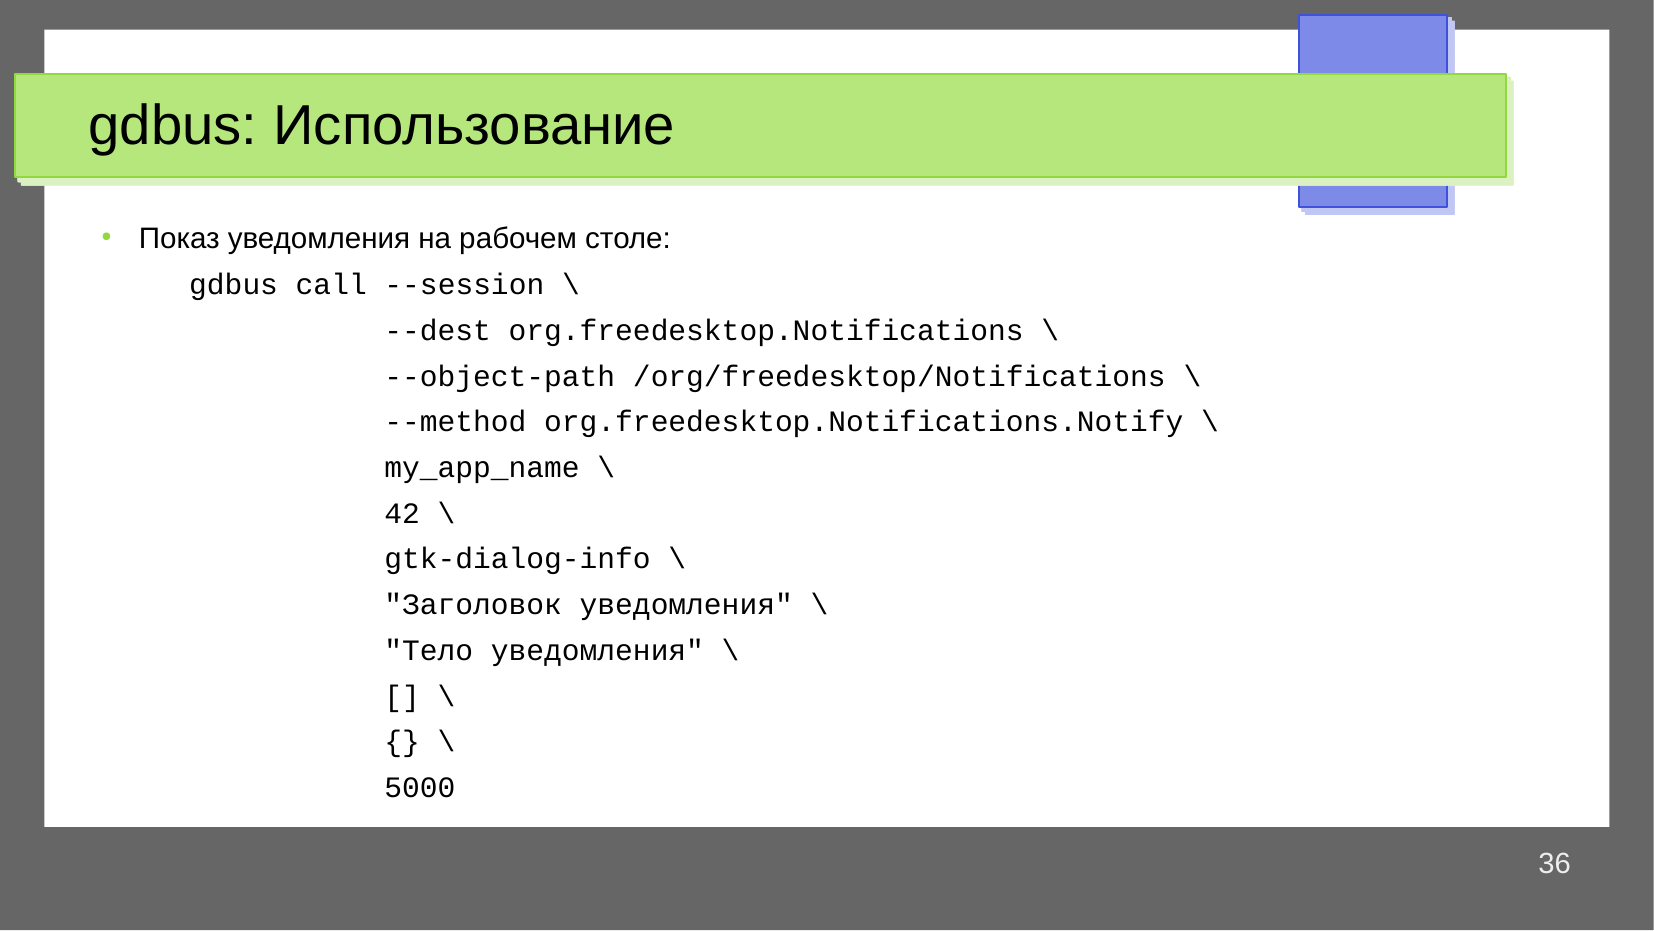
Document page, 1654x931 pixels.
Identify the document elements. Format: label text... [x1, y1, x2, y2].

list Показ уведомления на рабочем столе: gdbus call --session \ --dest org.freedesktop.Notifications \ --object-path /org/freedesktop/Notifications \ --method org.freedesktop.Notifications.Notify \ my_app_name \ 42 \ gtk-dialog-info \ "Заголовок уведомления" \ "Тело уведомления" \ [] \ {} \ 5000 [88, 221, 1565, 813]
title gdbus: Использование [88, 73, 1506, 178]
